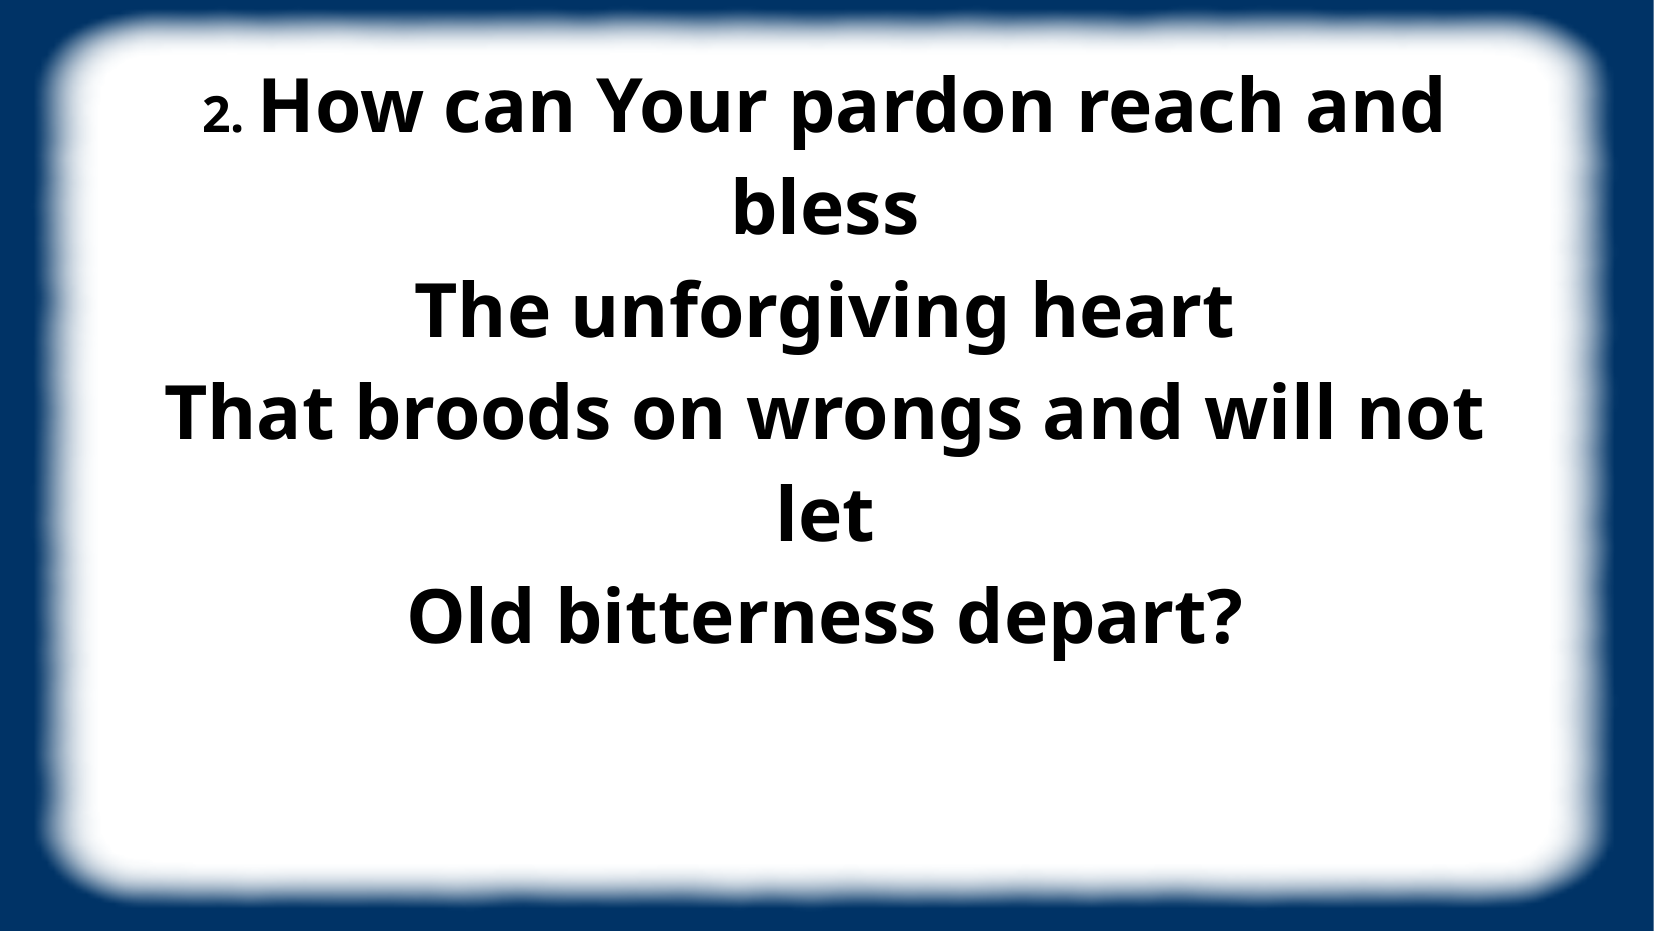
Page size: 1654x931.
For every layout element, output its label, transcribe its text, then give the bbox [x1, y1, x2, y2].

text_box 2. How can Your pardon reach and bless The unforgiving heart That broods on wrongs and will not let Old bitterness depart? [105, 45, 1546, 458]
picture [0, 0, 1654, 931]
